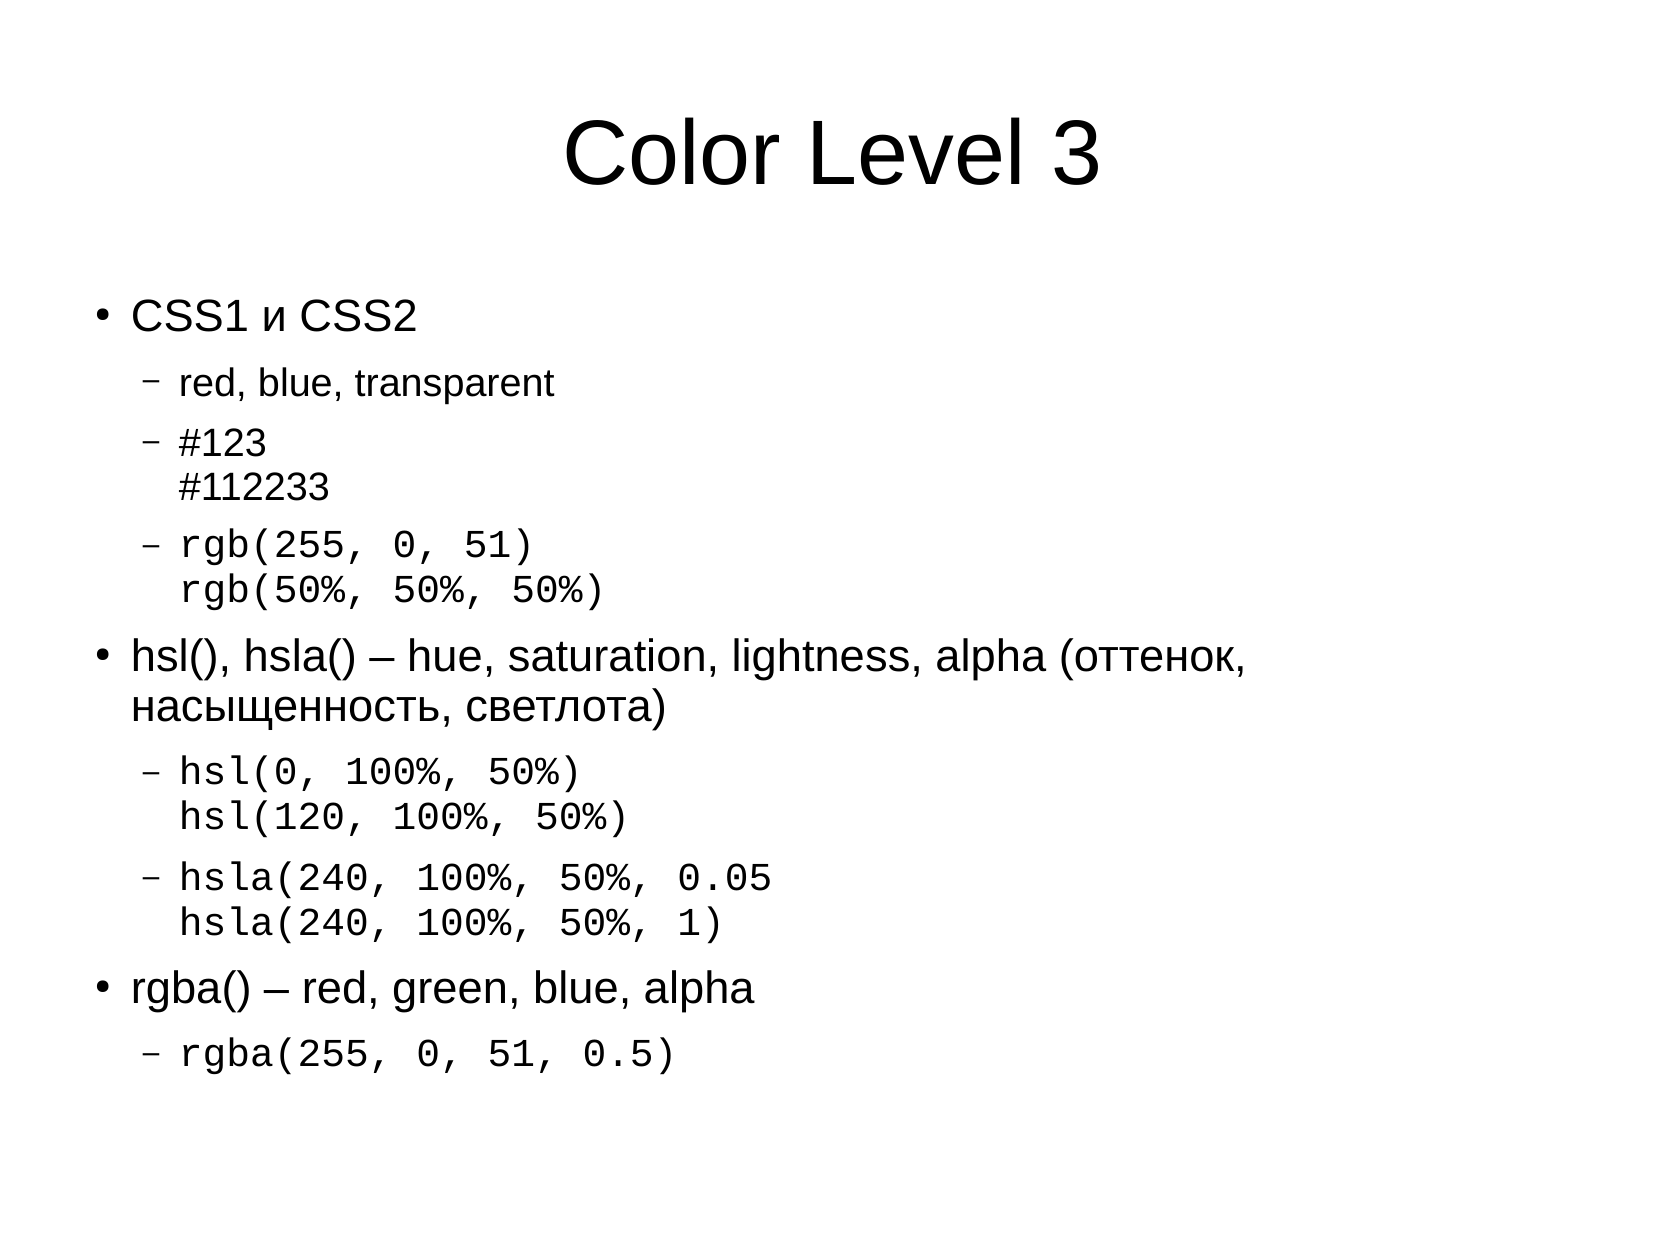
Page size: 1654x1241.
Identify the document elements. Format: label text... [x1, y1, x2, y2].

title Color Level 3 [88, 49, 1577, 257]
list CSS1 и CSS2 red, blue, transparent #123 #112233 rgb(255, 0, 51) rgb(50%, 50%, 50%) hsl(), hsla() – hue, saturation, lightness, alpha (оттенок, насыщенность, светлота) hsl(0, 100%, 50%) hsl(120, 100%, 50%) hsla(240, 100%, 50%, 0.05 hsla(240, 100%, 50%, 1) rgba() – red, green, blue, alpha rgba(255, 0, 51, 0.5) [82, 290, 1571, 1123]
